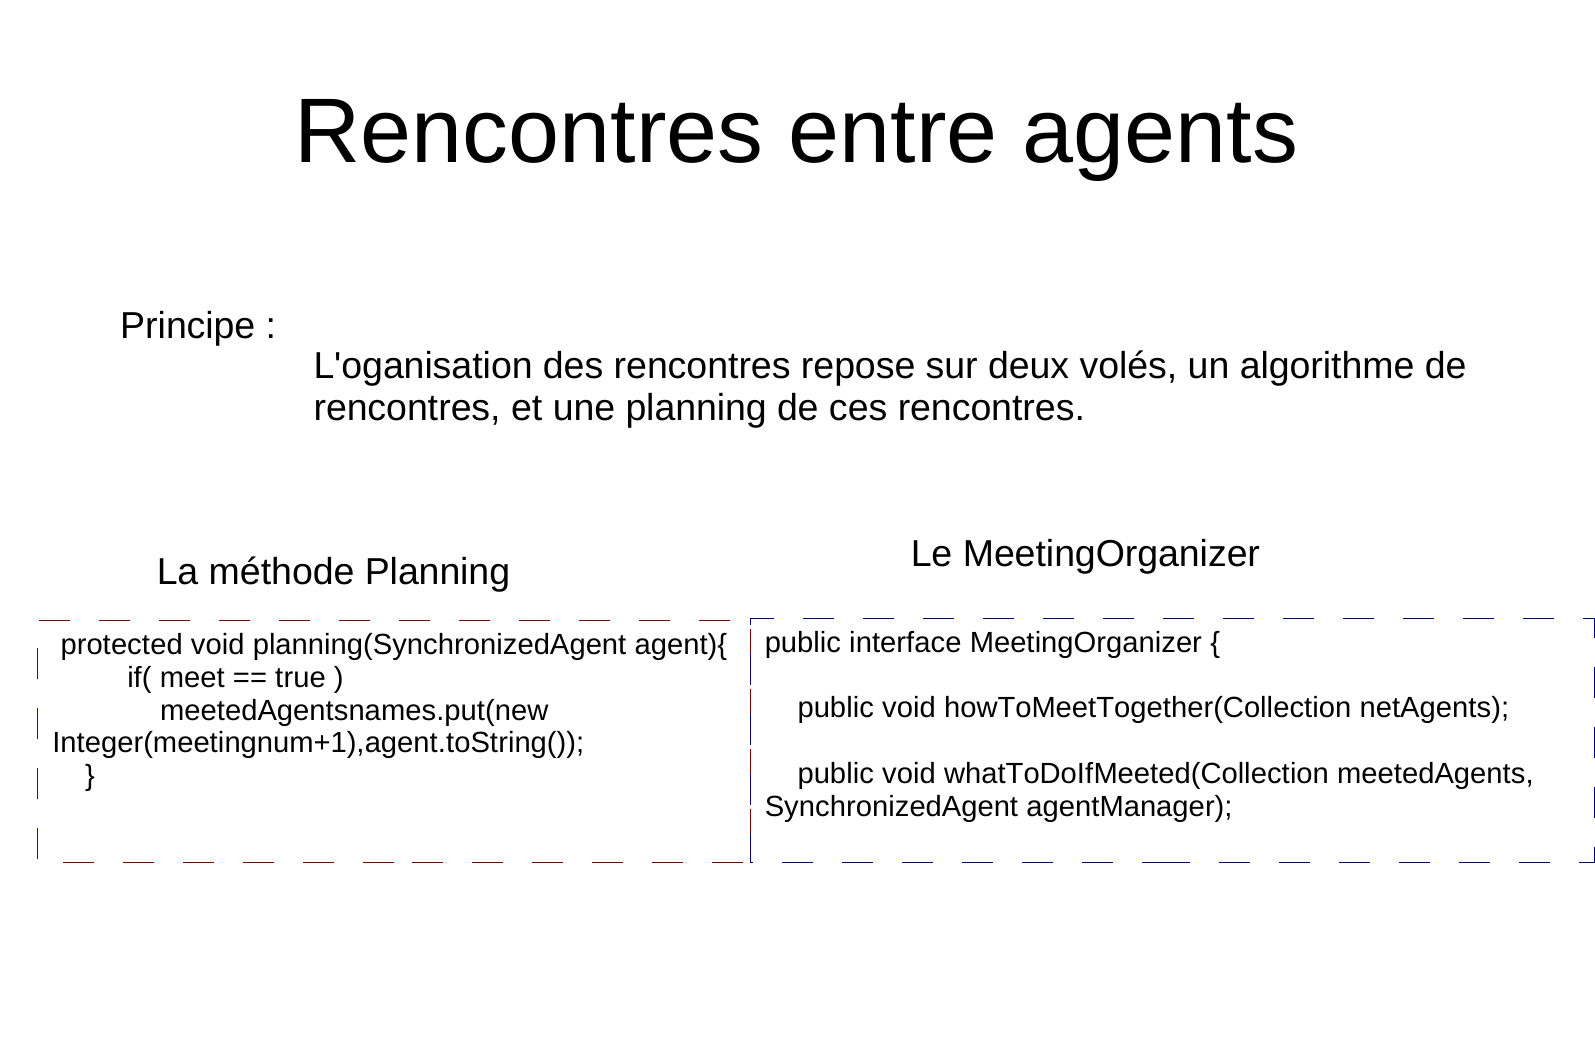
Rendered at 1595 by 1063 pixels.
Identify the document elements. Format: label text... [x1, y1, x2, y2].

text_box Principe : [105, 296, 292, 354]
title Rencontres entre agents [79, 42, 1515, 220]
text_box Le MeetingOrganizer [896, 525, 1276, 582]
text_box protected void planning(SynchronizedAgent agent){ if( meet == true ) meetedAgentsnames.put(new Integer(meetingnum+1),agent.toString()); } [37, 620, 750, 863]
text_box public interface MeetingOrganizer { public void howToMeetTogether(Collection netAgents); public void whatToDoIfMeeted(Collection meetedAgents, SynchronizedAgent agentManager); [750, 618, 1595, 863]
text_box L'oganisation des rencontres repose sur deux volés, un algorithme de rencontres, et une planning de ces rencontres. [298, 337, 1492, 437]
text_box La méthode Planning [142, 543, 526, 601]
